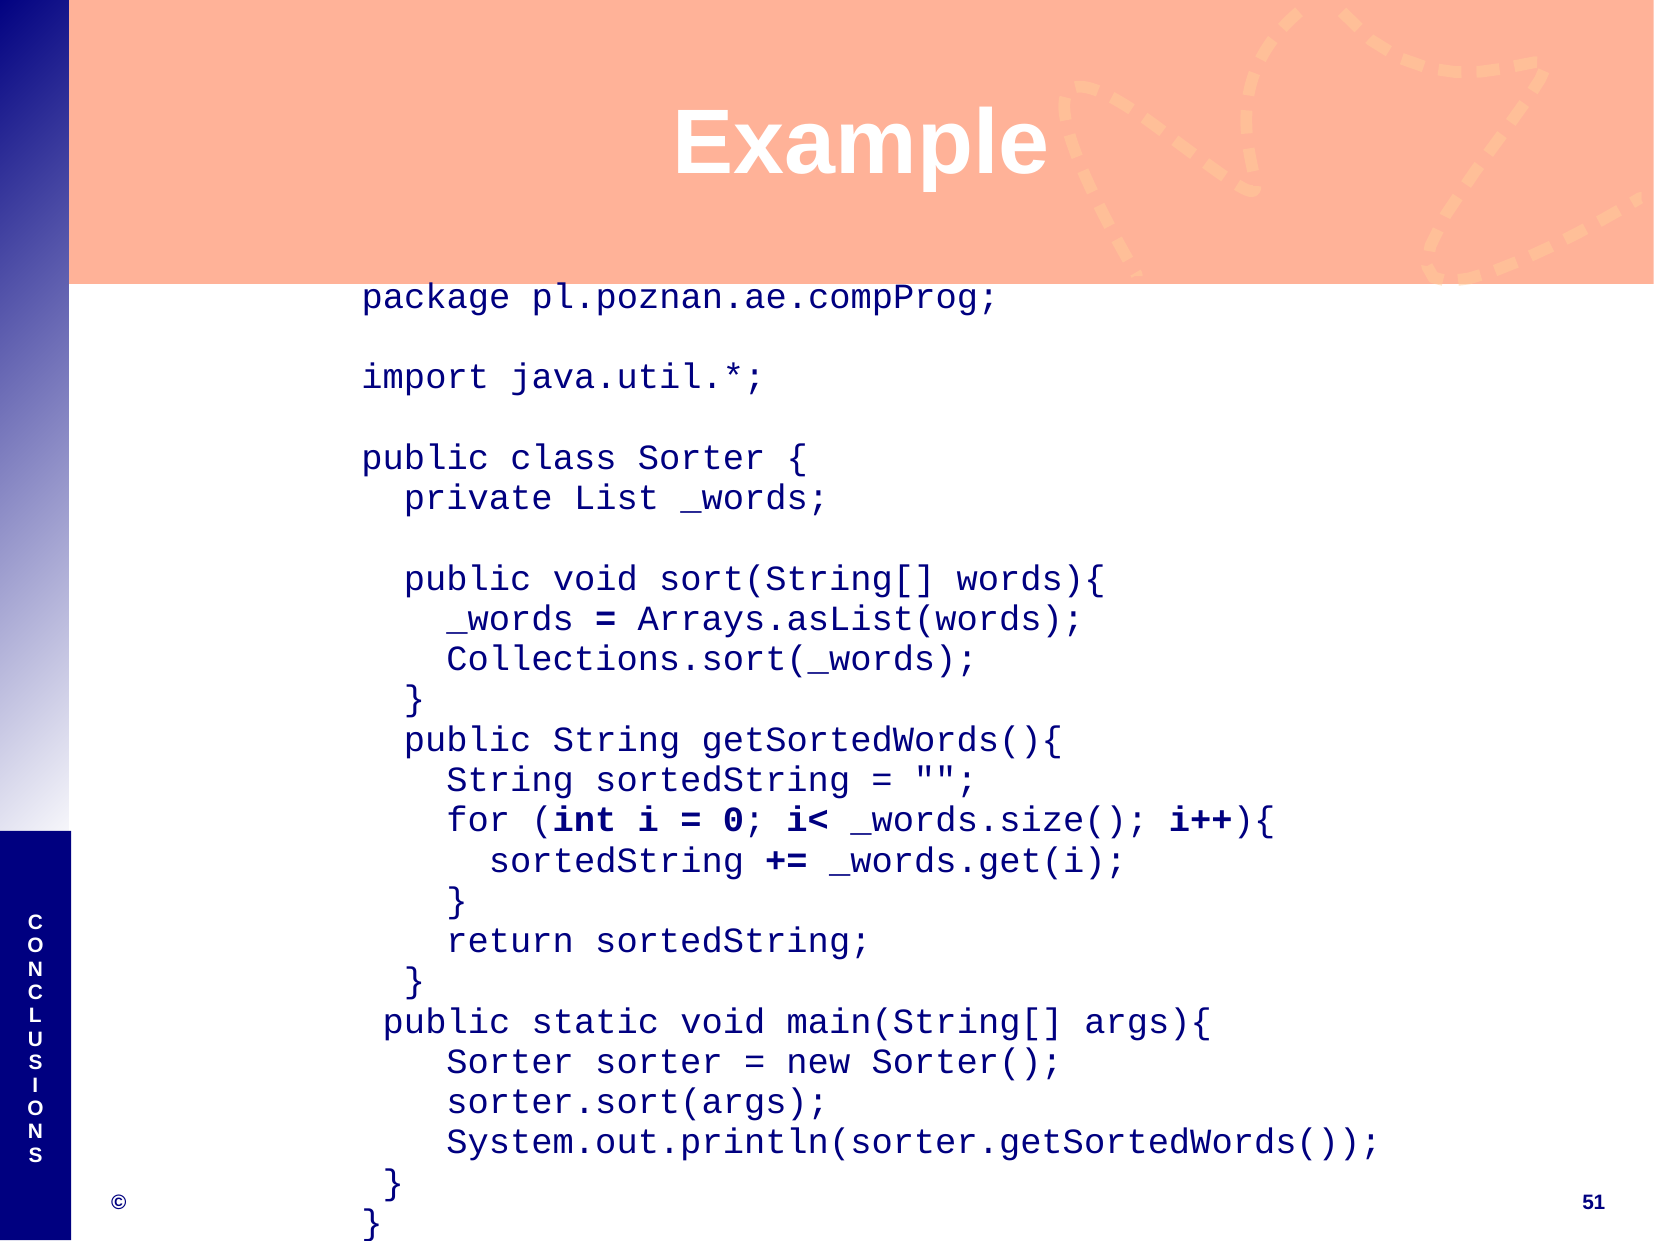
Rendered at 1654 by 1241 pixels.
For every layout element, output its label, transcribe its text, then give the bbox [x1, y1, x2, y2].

title Example [106, 37, 1617, 246]
list package pl.poznan.ae.compProg; import java.util.*; public class Sorter { private List _words; public void sort(String[] words){ _words = Arrays.asList(words); Collections.sort(_words); } public String getSortedWords(){ String sortedString = ""; for (int i = 0; i< _words.size(); i++){ sortedString += _words.get(i); } return sortedString; } public static void main(String[] args){ Sorter sorter = new Sorter(); sorter.sort(args); System.out.println(sorter.getSortedWords()); } } [361, 278, 1538, 1241]
text_box [844, 703, 1598, 760]
text_box C O N C L U S I O N S [0, 830, 71, 1241]
